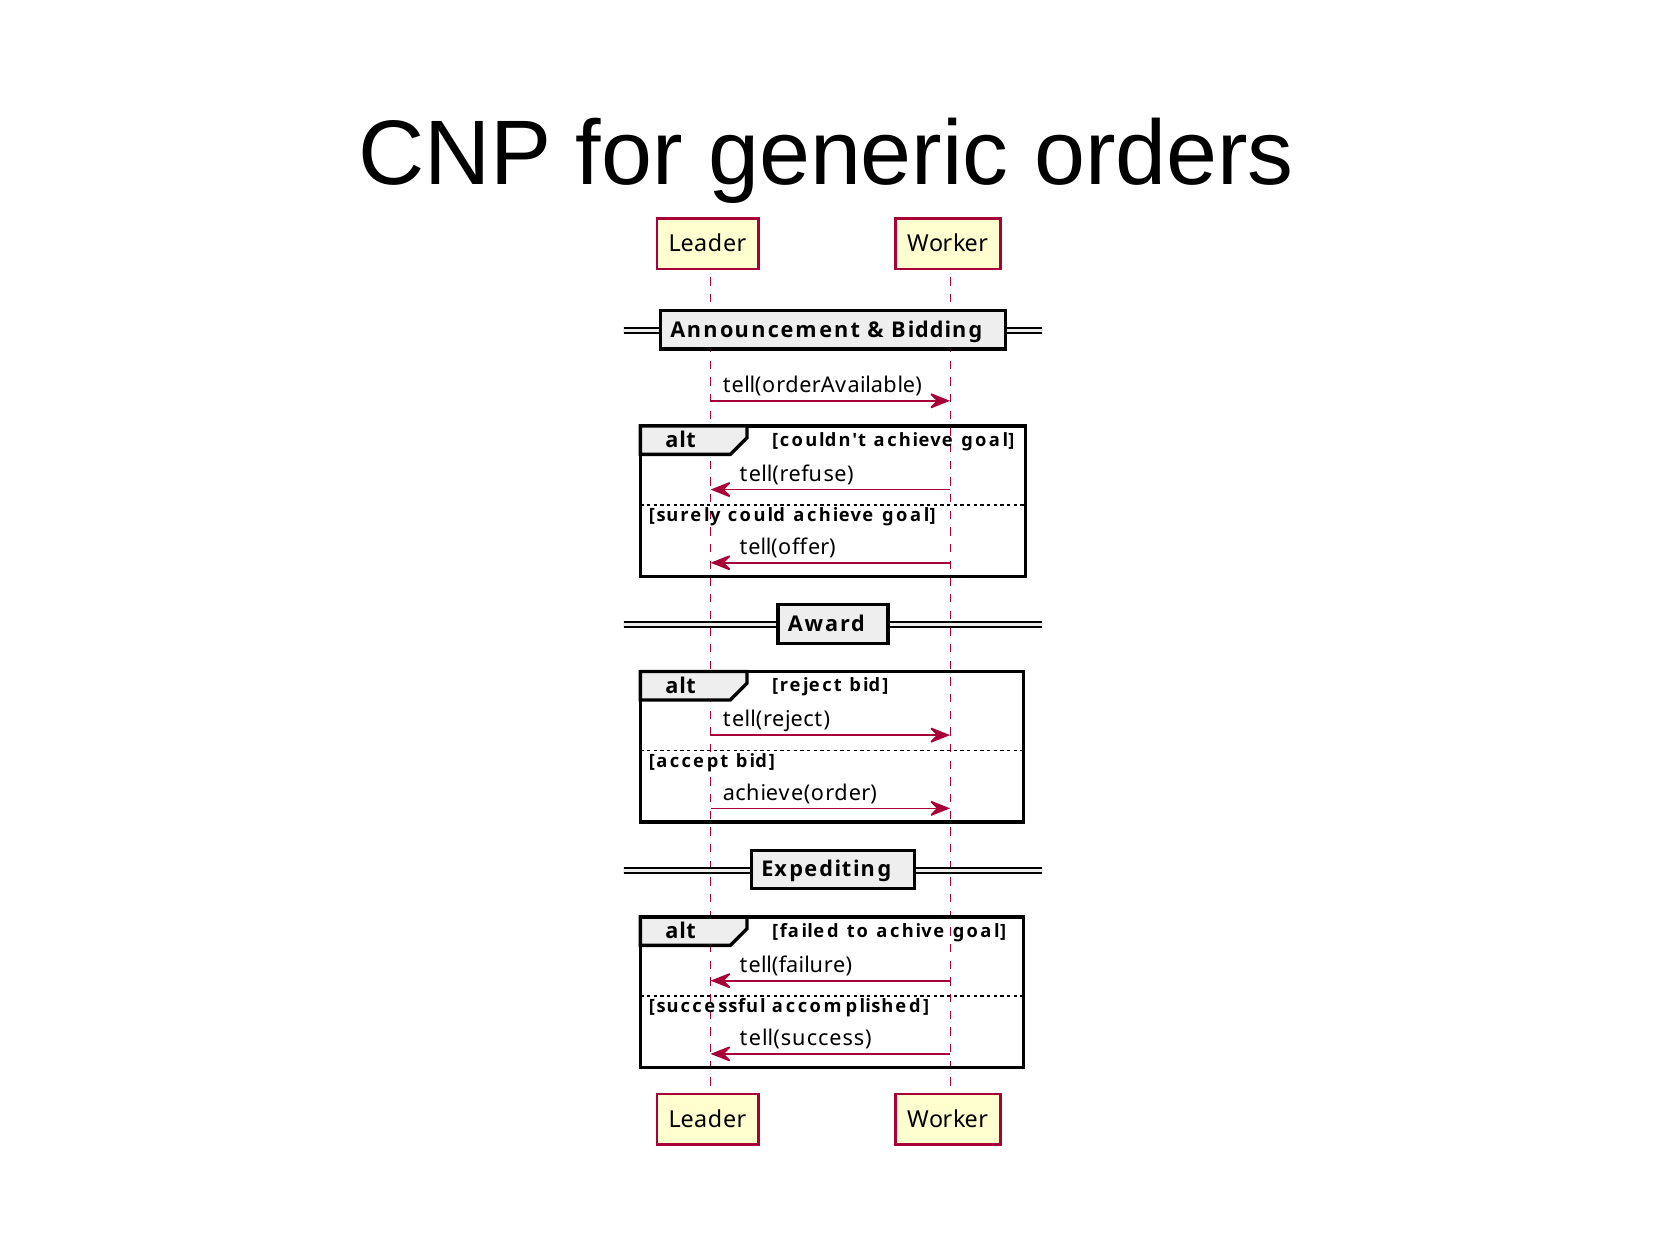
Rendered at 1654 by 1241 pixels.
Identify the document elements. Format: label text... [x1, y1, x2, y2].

title CNP for generic orders [82, 49, 1571, 257]
picture [617, 212, 1052, 1160]
